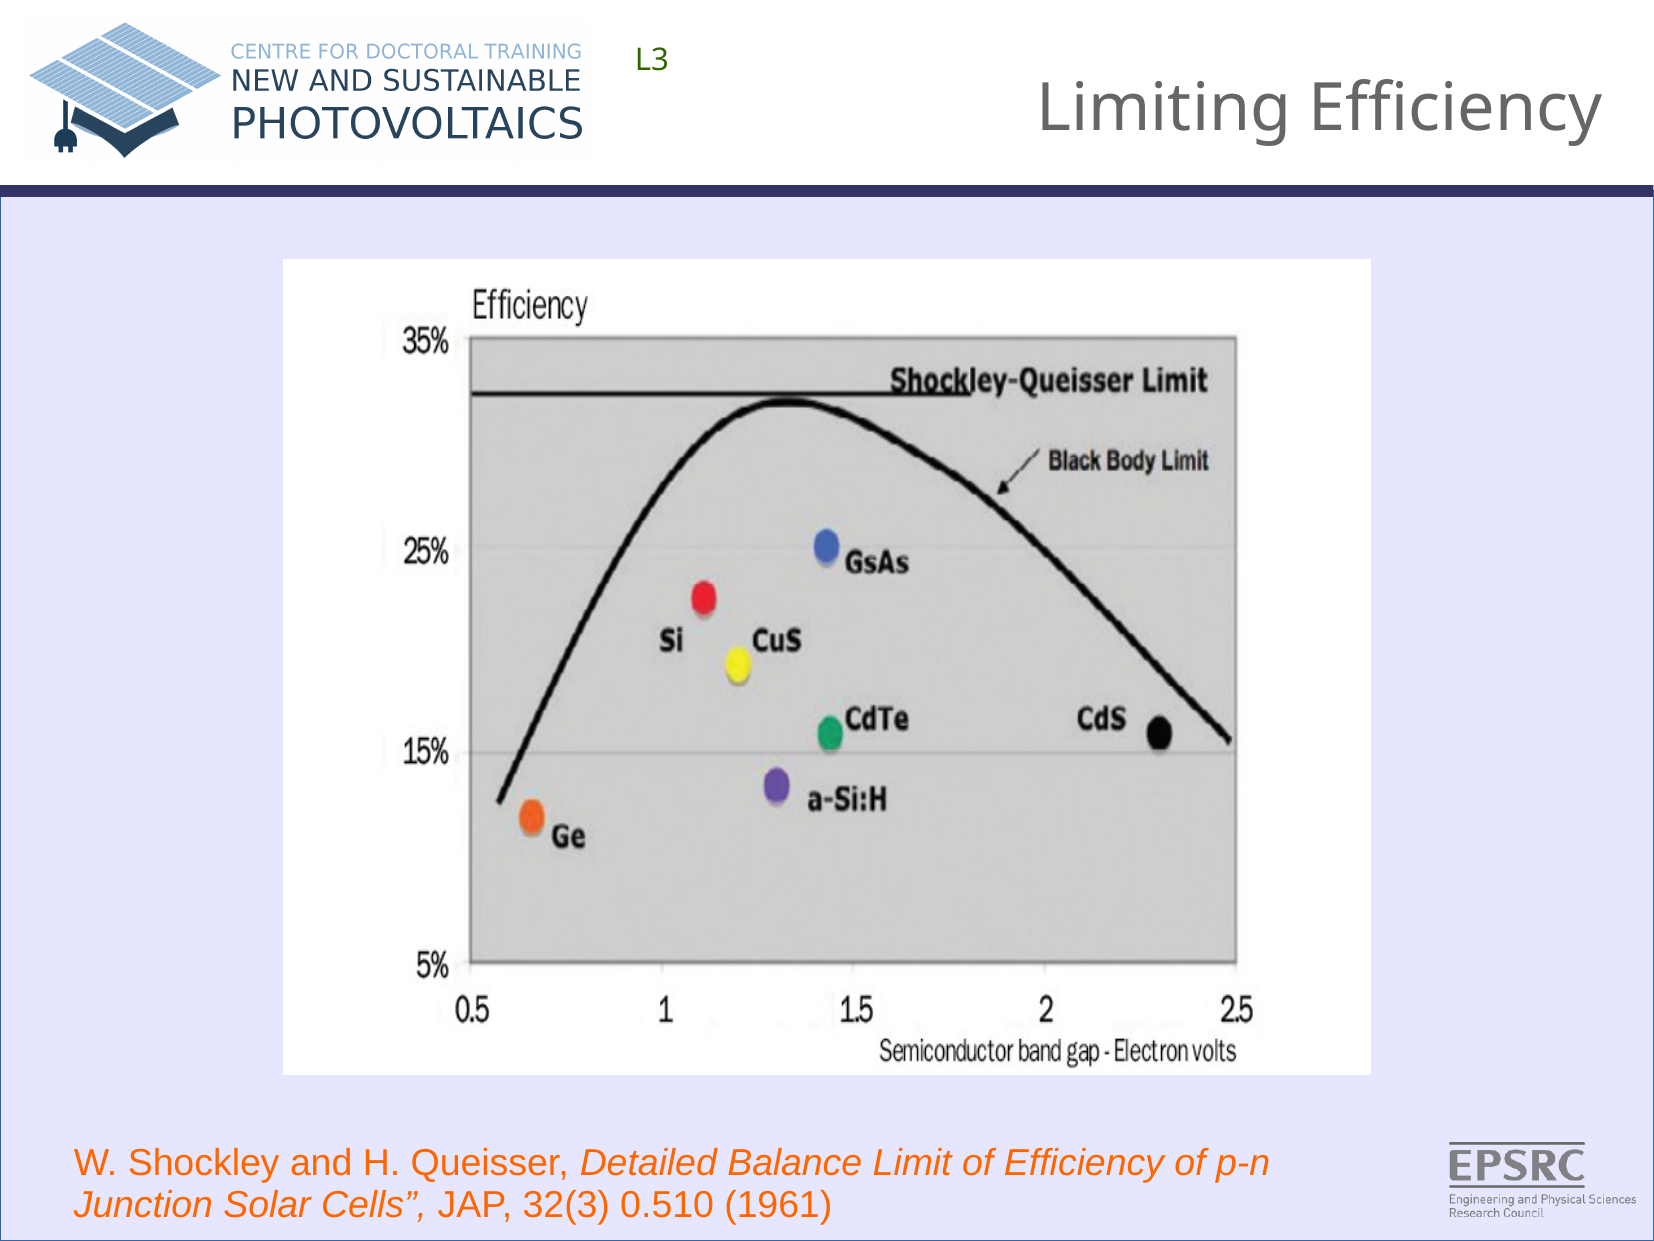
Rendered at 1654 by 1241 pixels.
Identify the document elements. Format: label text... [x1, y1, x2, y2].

picture [19, 17, 591, 166]
text_box L3 [620, 29, 880, 80]
text_box Limiting Efficiency [767, 52, 1619, 142]
text_box W. Shockley and H. Queisser, Detailed Balance Limit of Efficiency of p-n Junction Solar Cells”, JAP, 32(3) 0.510 (1961) [59, 1133, 1394, 1233]
picture [283, 259, 1371, 1075]
picture [1449, 1142, 1636, 1217]
text_box [0, 197, 1654, 1241]
